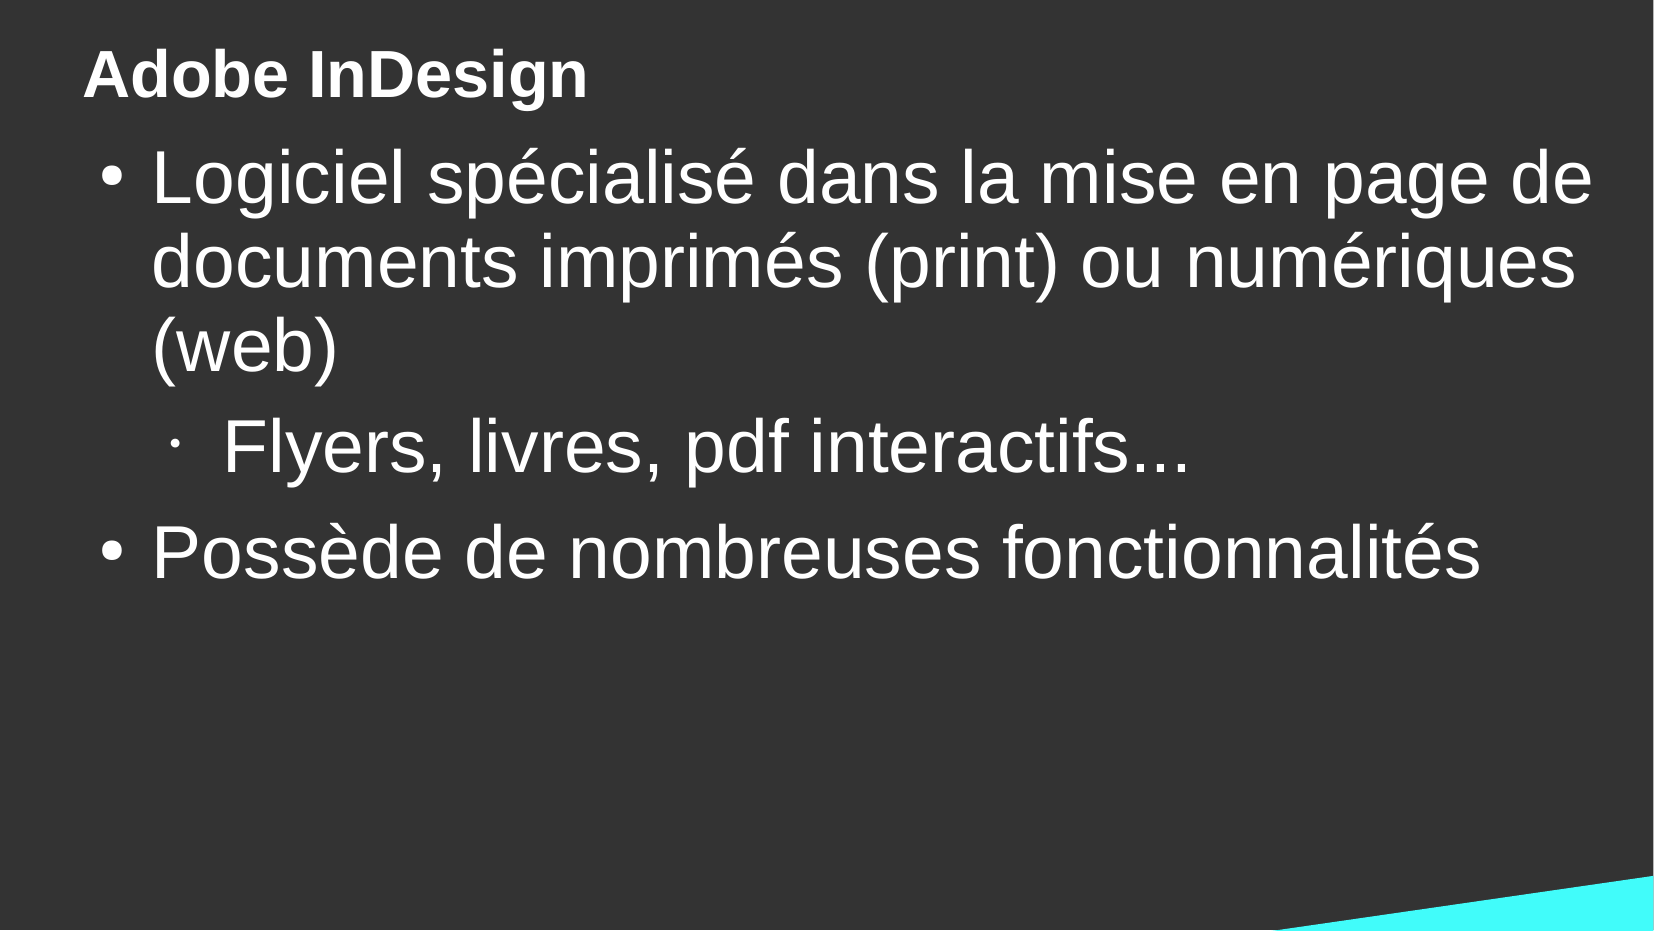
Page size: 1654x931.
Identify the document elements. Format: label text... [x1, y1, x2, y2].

list Logiciel spécialisé dans la mise en page de documents imprimés (print) ou numériques (web) Flyers, livres, pdf interactifs... Possède de nombreuses fonctionnalités [80, 135, 1620, 777]
text_box [1271, 875, 1654, 931]
title Adobe InDesign [82, 37, 1571, 122]
